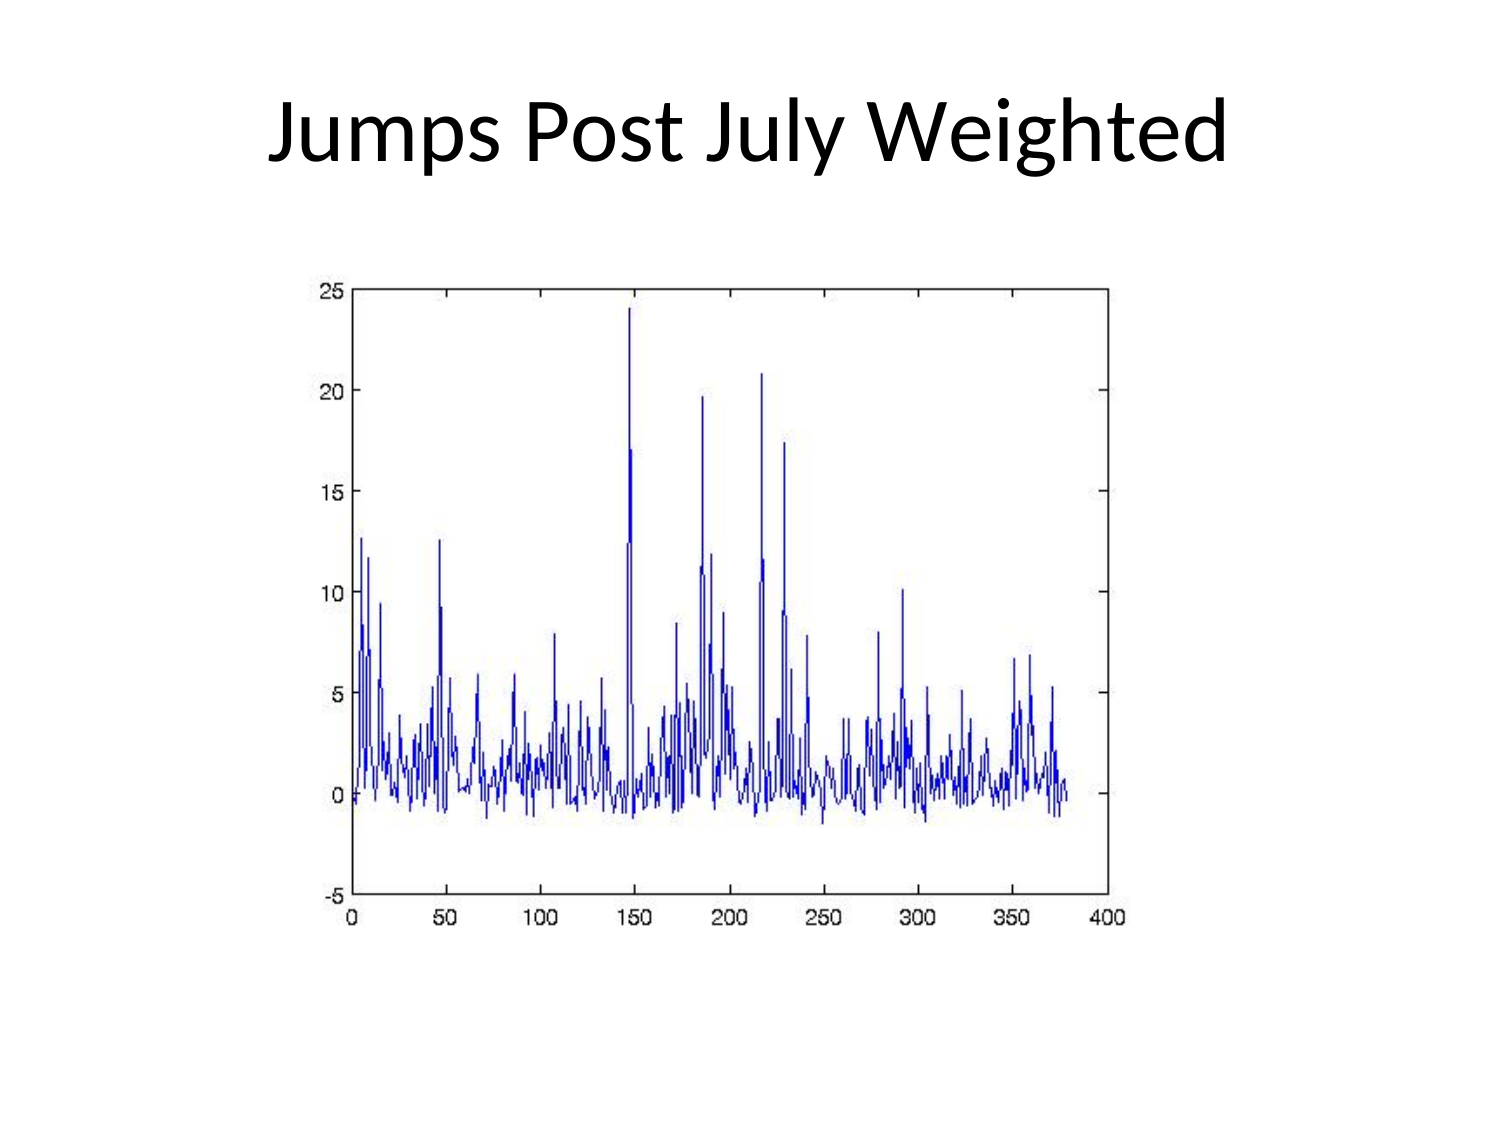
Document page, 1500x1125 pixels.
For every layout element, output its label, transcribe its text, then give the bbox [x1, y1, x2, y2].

title Jumps Post July Weighted [75, 21, 1426, 257]
picture [225, 232, 1200, 976]
